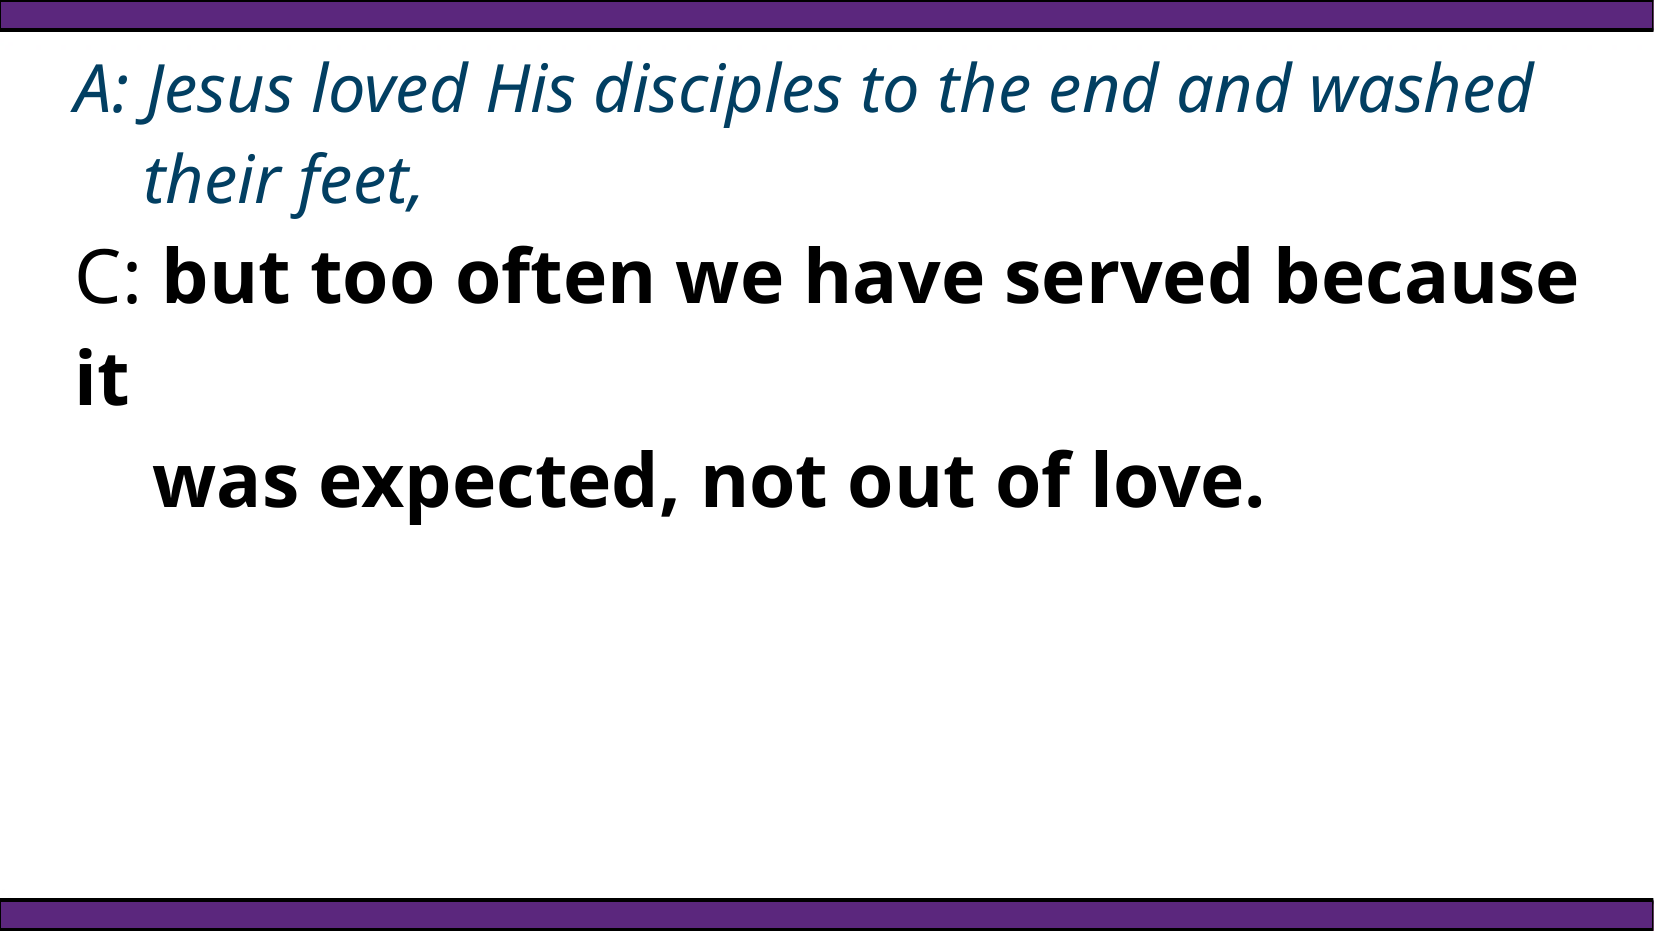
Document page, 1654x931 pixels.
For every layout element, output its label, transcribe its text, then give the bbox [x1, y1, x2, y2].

text_box A: Jesus loved His disciples to the end and washed their feet, C: but too often we have served because it was expected, not out of love. [60, 34, 1606, 427]
text_box [0, 900, 1654, 931]
picture [0, 31, 1654, 900]
text_box [0, 0, 1654, 31]
